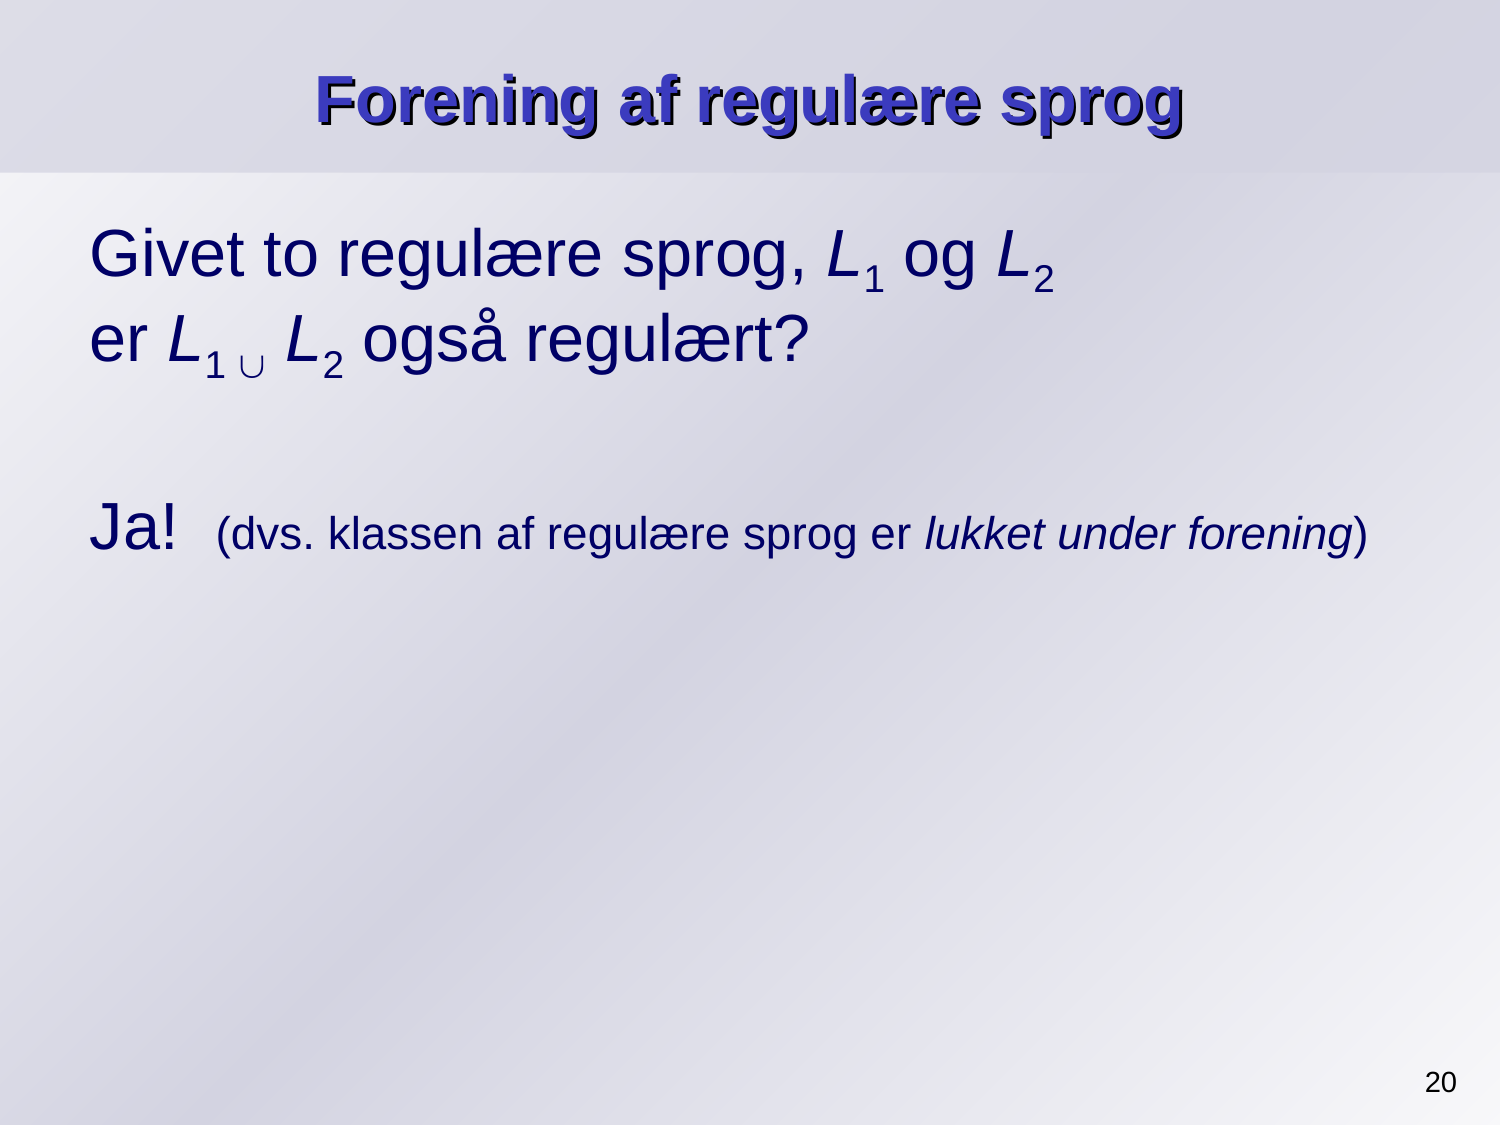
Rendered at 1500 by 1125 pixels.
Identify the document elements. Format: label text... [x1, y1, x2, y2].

title Forening af regulære sprog [75, 24, 1426, 173]
list Givet to regulære sprog, L1 og L2 er L1 ∪ L2 også regulært? Ja! (dvs. klassen af regulære sprog er lukket under forening) [74, 208, 1459, 1048]
